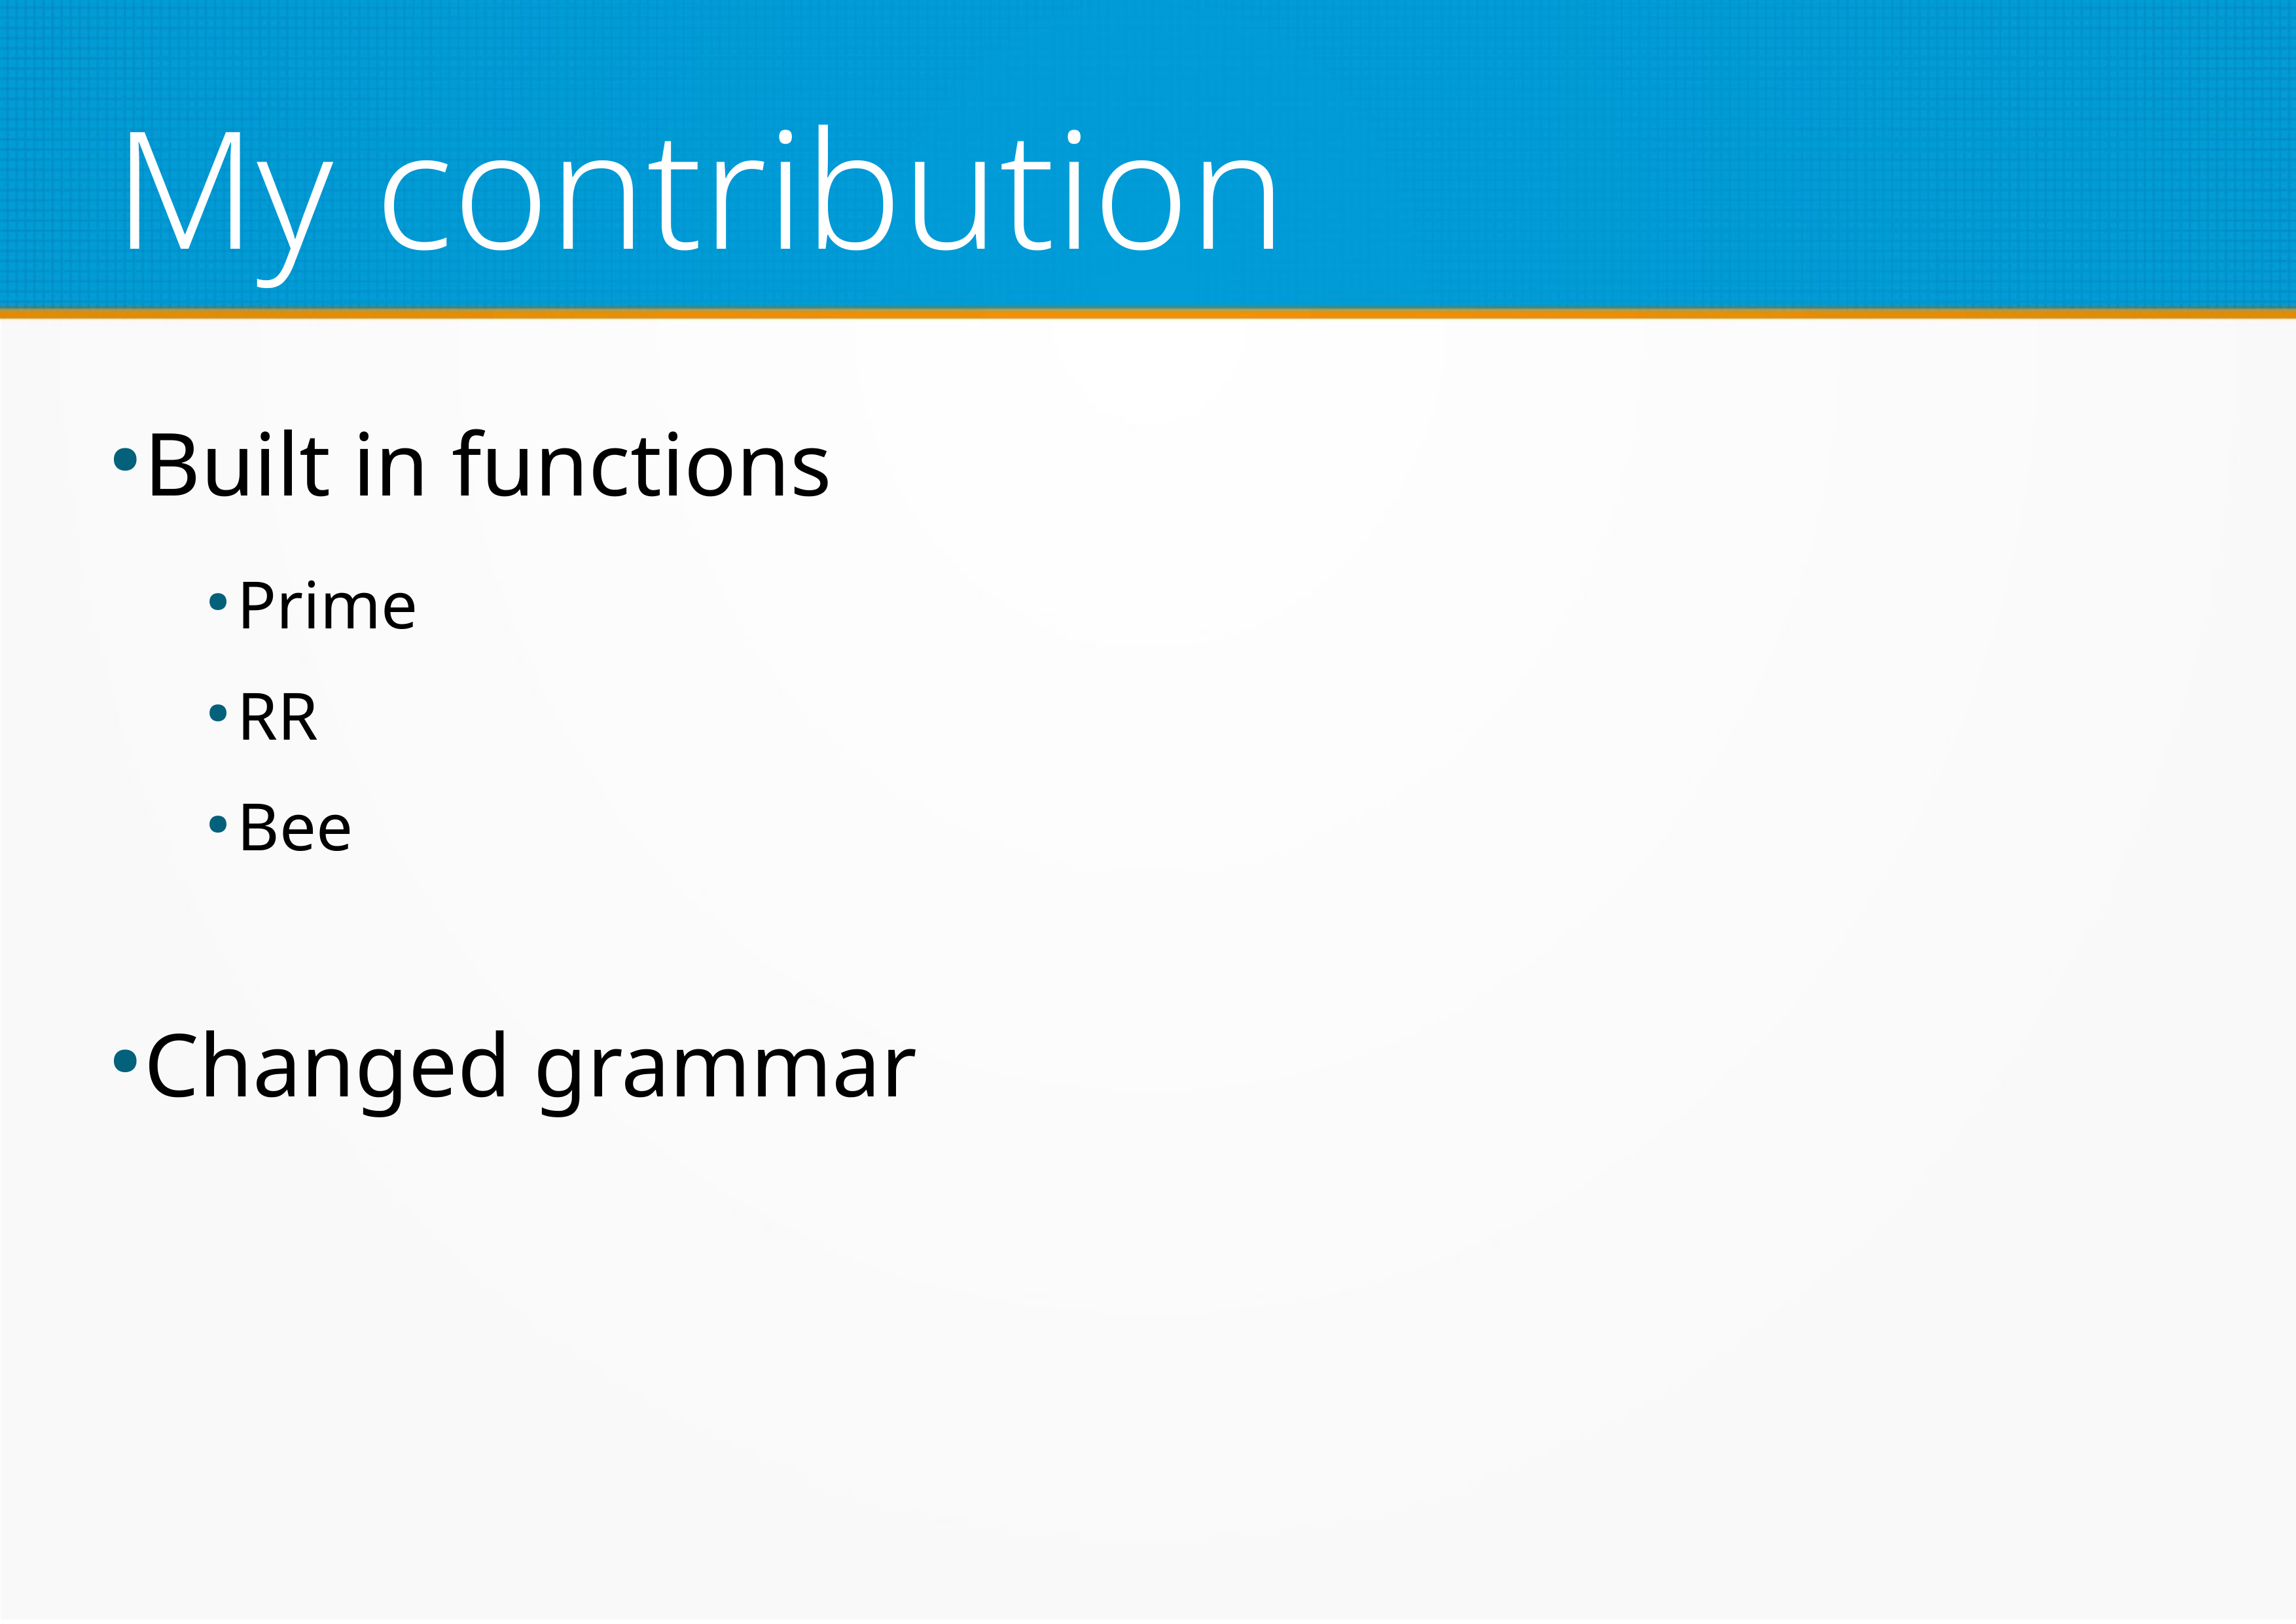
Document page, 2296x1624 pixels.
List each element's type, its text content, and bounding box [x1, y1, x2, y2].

list Built in functions Prime RR Bee Changed grammar [98, 403, 2190, 1454]
title My contribution [114, 26, 2181, 297]
picture [0, 305, 2296, 1624]
